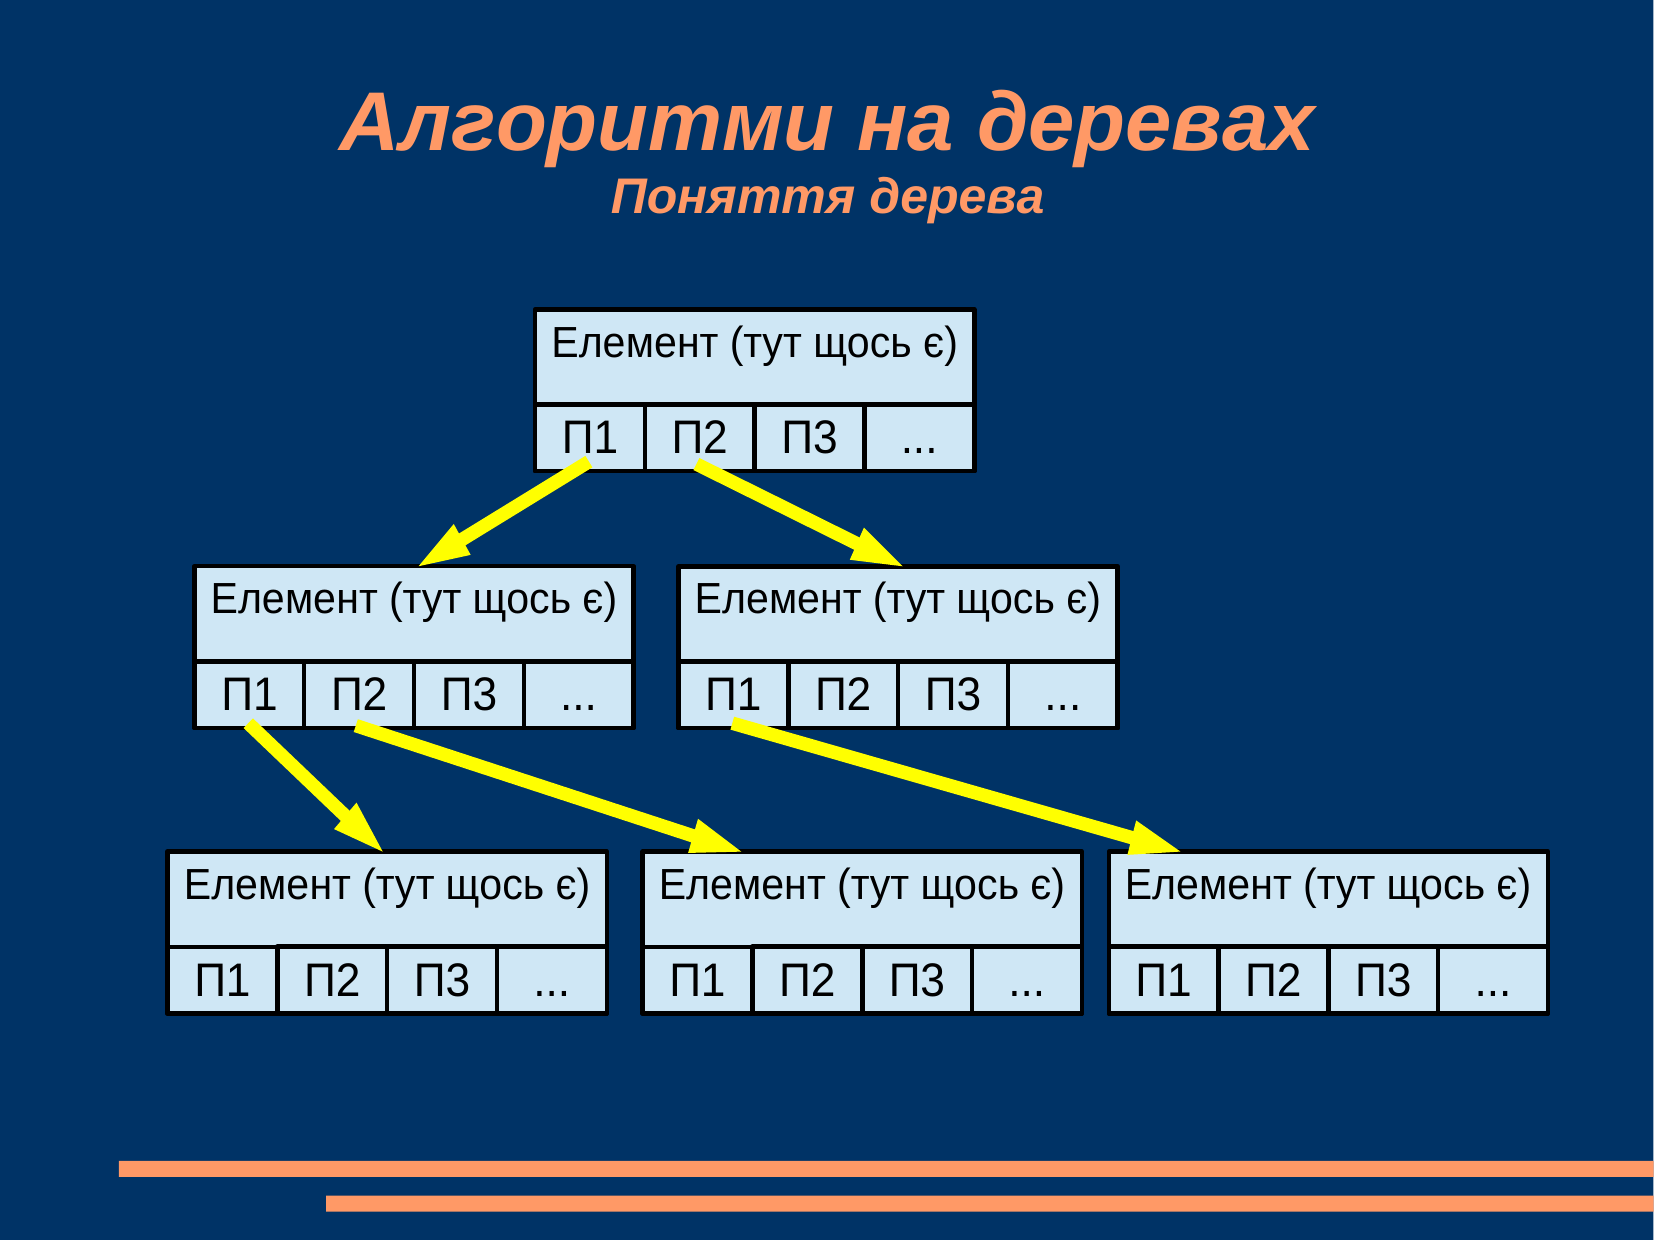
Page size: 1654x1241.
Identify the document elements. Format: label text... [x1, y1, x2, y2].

picture [165, 307, 1551, 1016]
title Алгоритми на деревах Поняття дерева [121, 46, 1534, 254]
